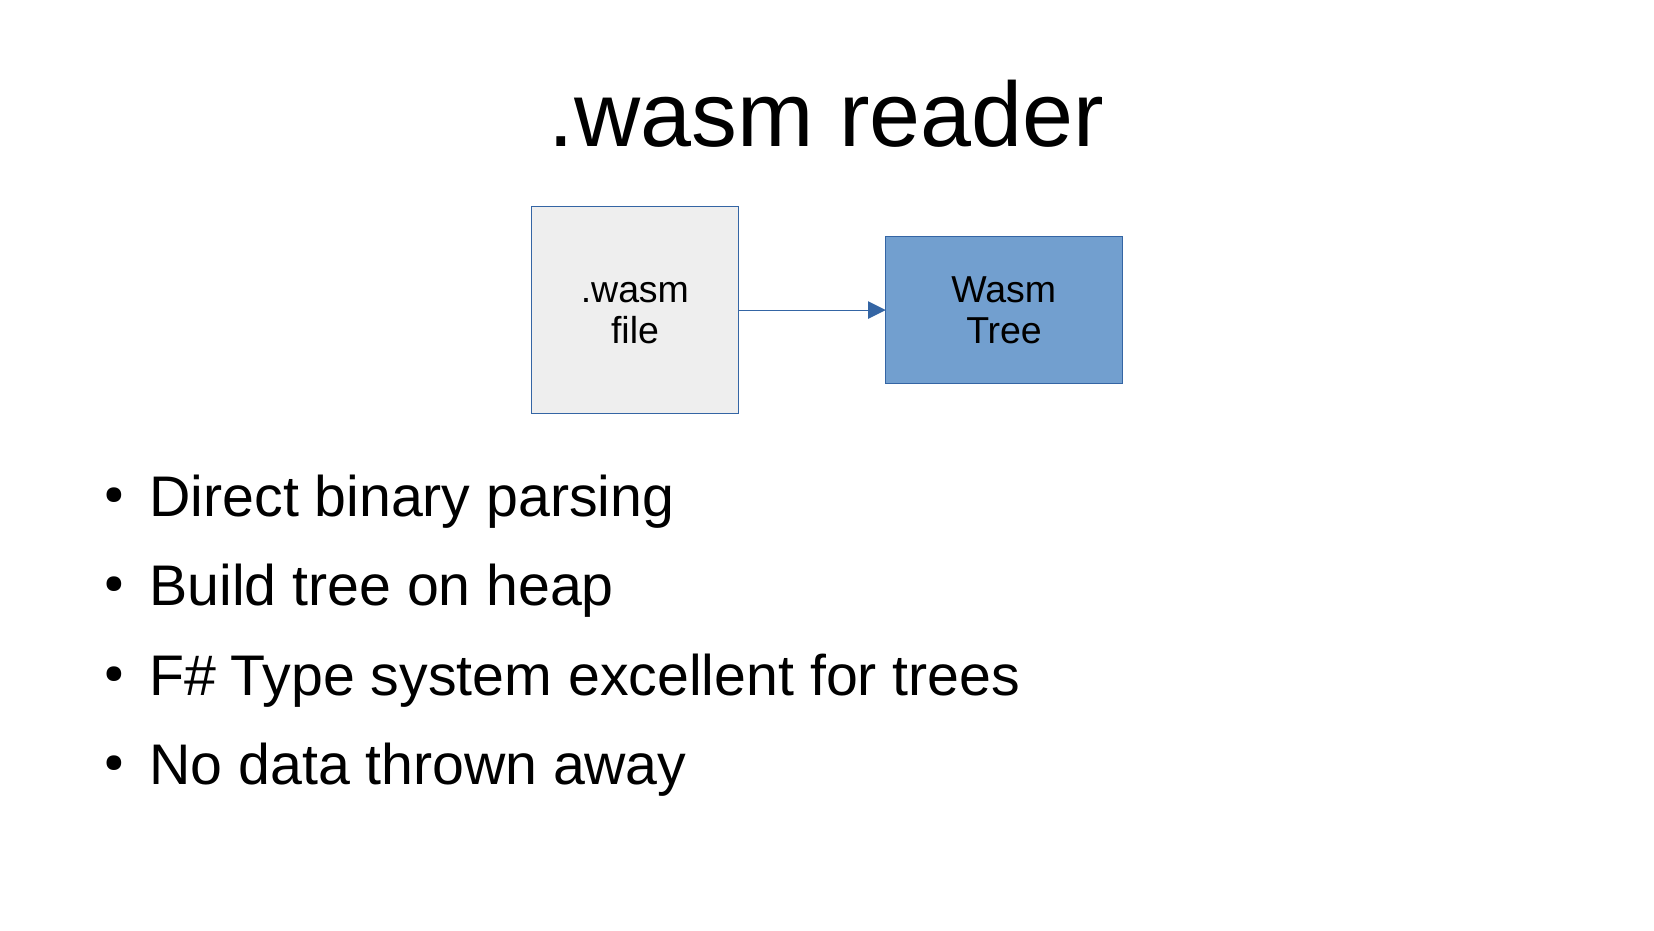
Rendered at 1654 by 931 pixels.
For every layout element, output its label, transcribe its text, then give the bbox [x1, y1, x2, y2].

title .wasm reader [82, 37, 1571, 193]
text_box .wasm file [531, 206, 739, 414]
text_box Wasm Tree [885, 236, 1123, 384]
list Direct binary parsing Build tree on heap F# Type system excellent for trees No data thrown away [88, 464, 1577, 798]
